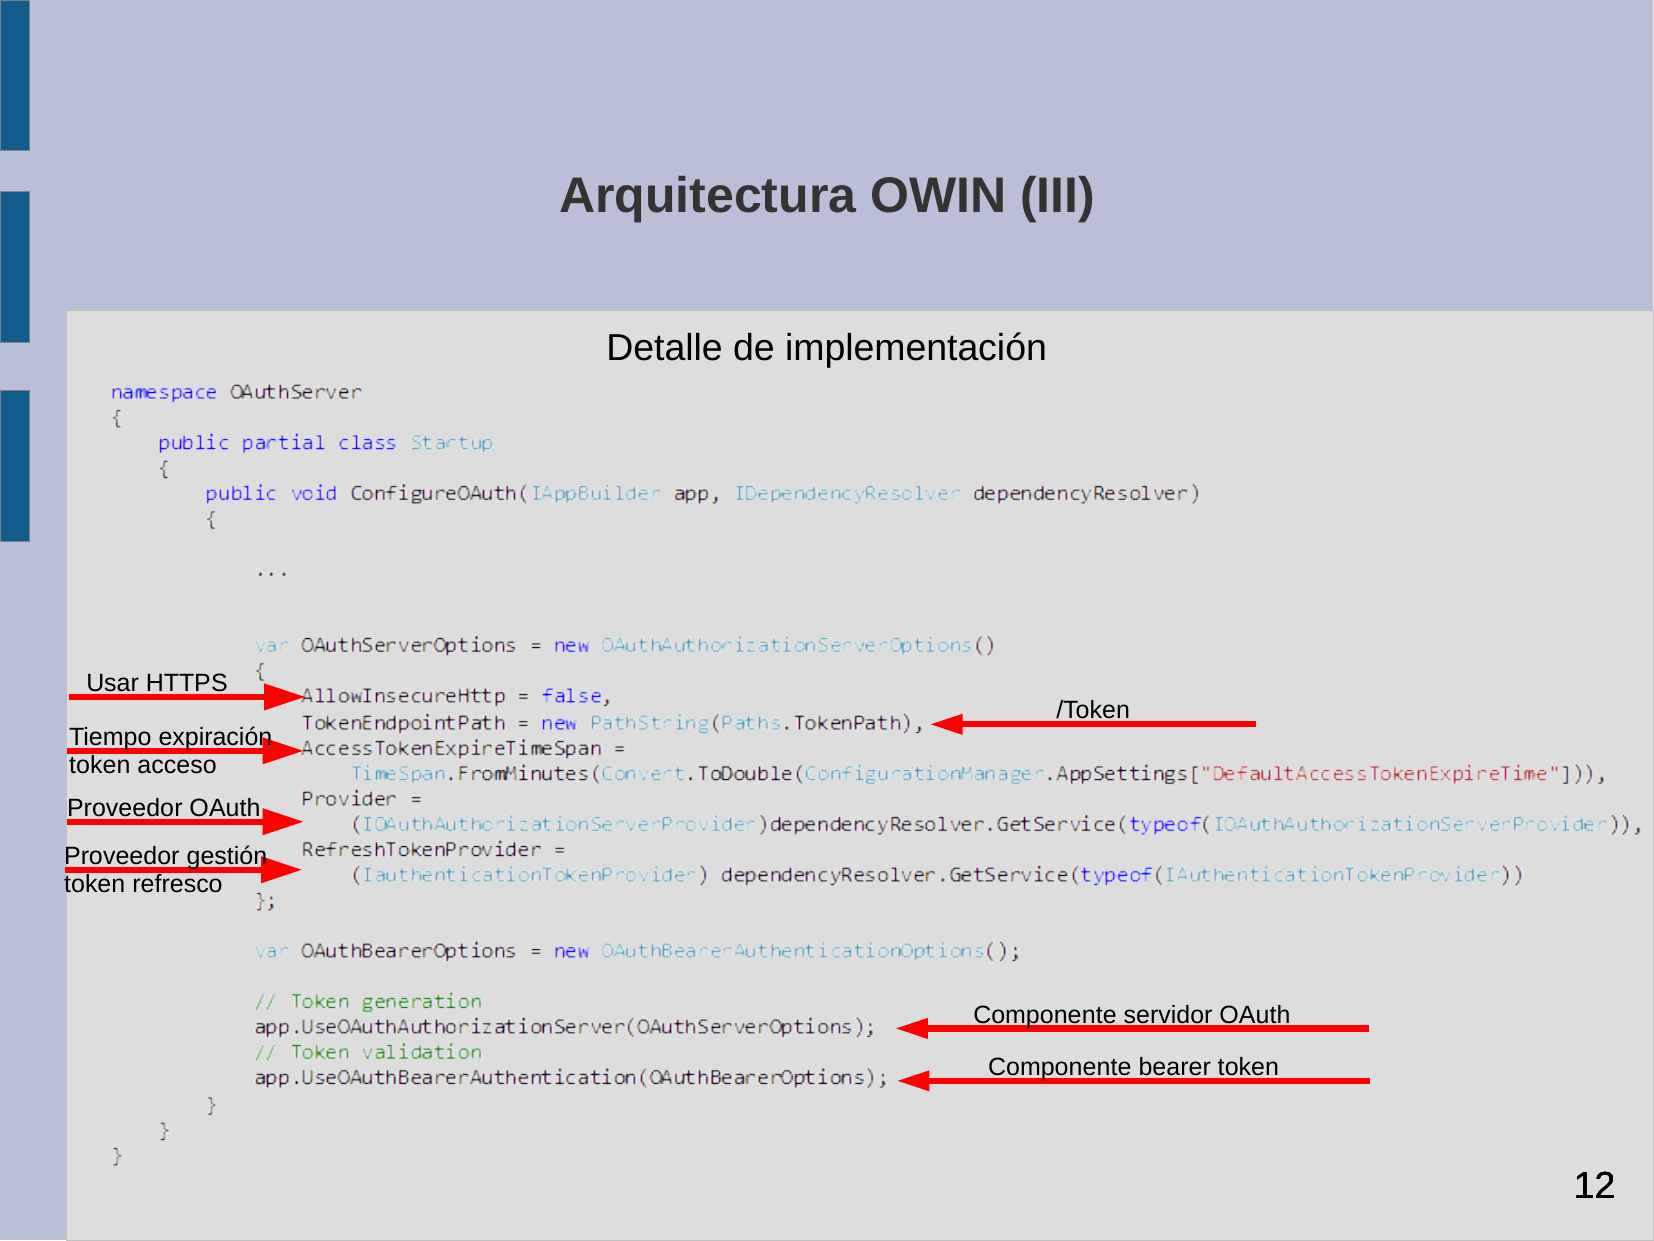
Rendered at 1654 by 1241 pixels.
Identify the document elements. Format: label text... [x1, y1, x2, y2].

text_box <número> [973, 1177, 1631, 1229]
title Arquitectura OWIN (III) [121, 91, 1534, 299]
picture [127, 733, 134, 744]
text_box Detalle de implementación [118, 318, 1536, 383]
picture [91, 383, 1654, 1177]
picture [91, 852, 99, 863]
picture [188, 733, 195, 744]
